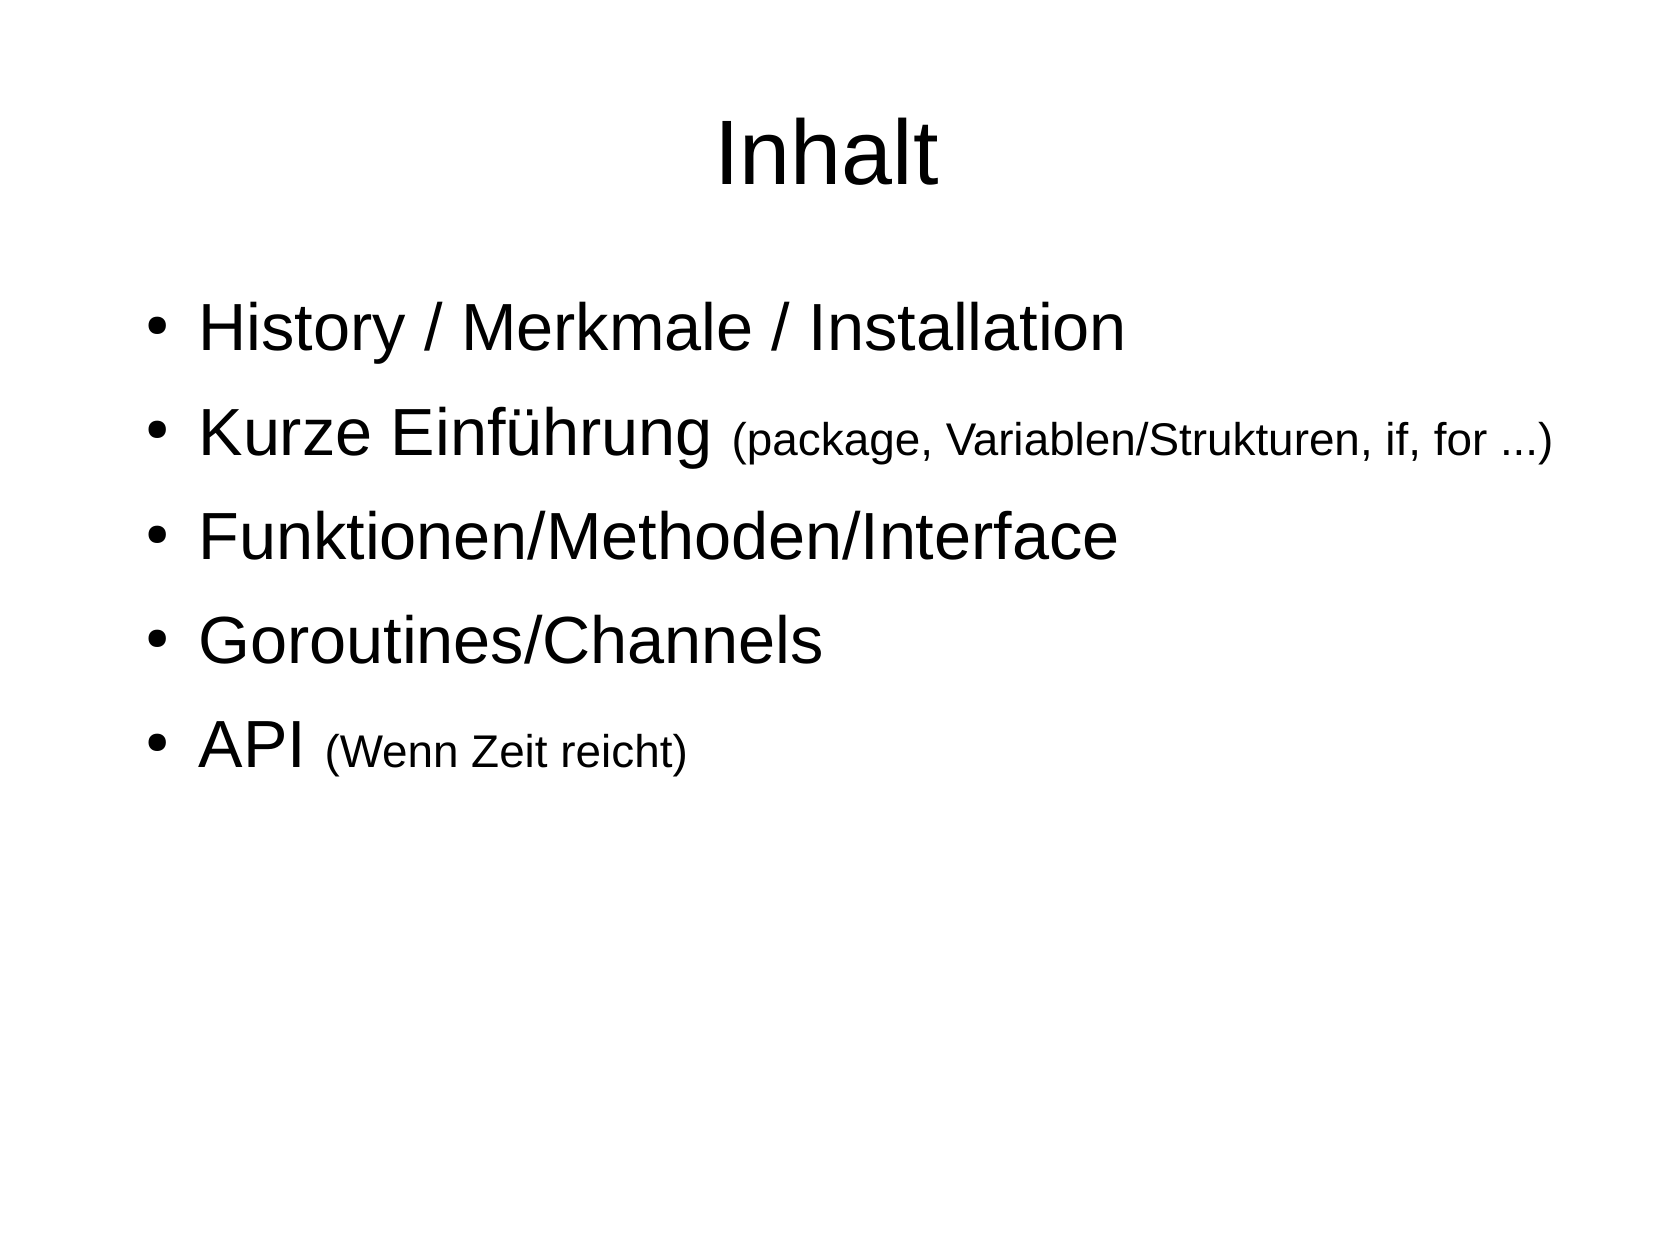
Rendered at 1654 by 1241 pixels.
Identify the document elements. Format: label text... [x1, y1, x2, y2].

title Inhalt [82, 49, 1571, 257]
list History / Merkmale / Installation Kurze Einführung (package, Variablen/Strukturen, if, for ...) Funktionen/Methoden/Interface Goroutines/Channels API (Wenn Zeit reicht) [127, 290, 1583, 1010]
